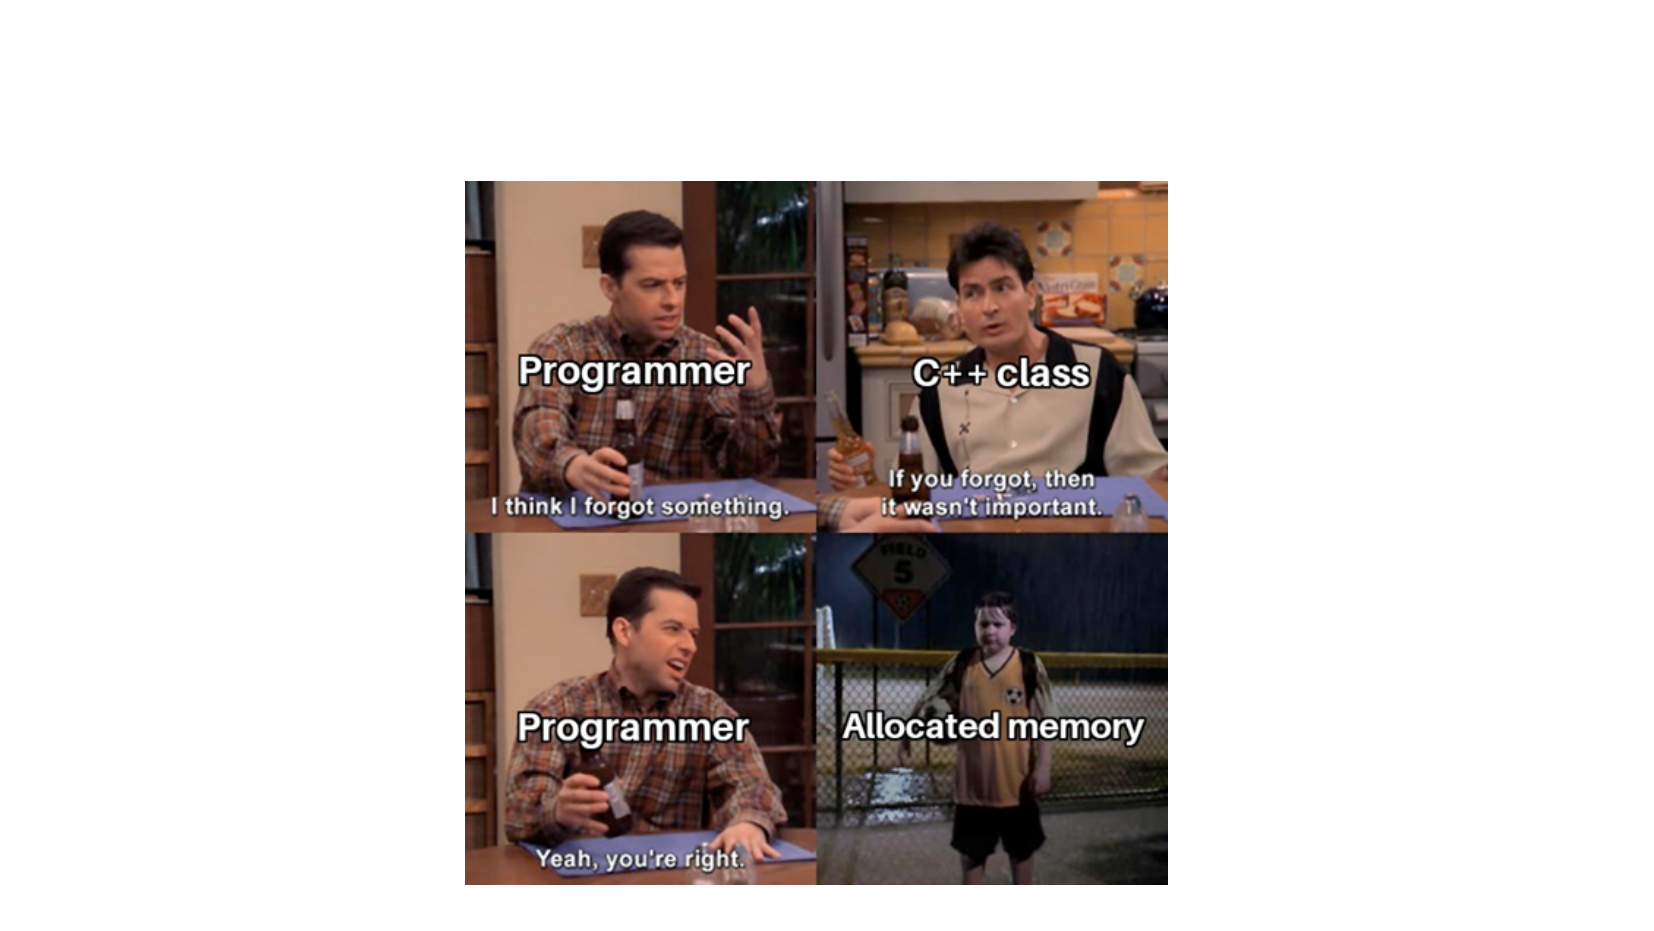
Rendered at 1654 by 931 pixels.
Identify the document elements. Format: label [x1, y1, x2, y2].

picture [465, 181, 1168, 886]
